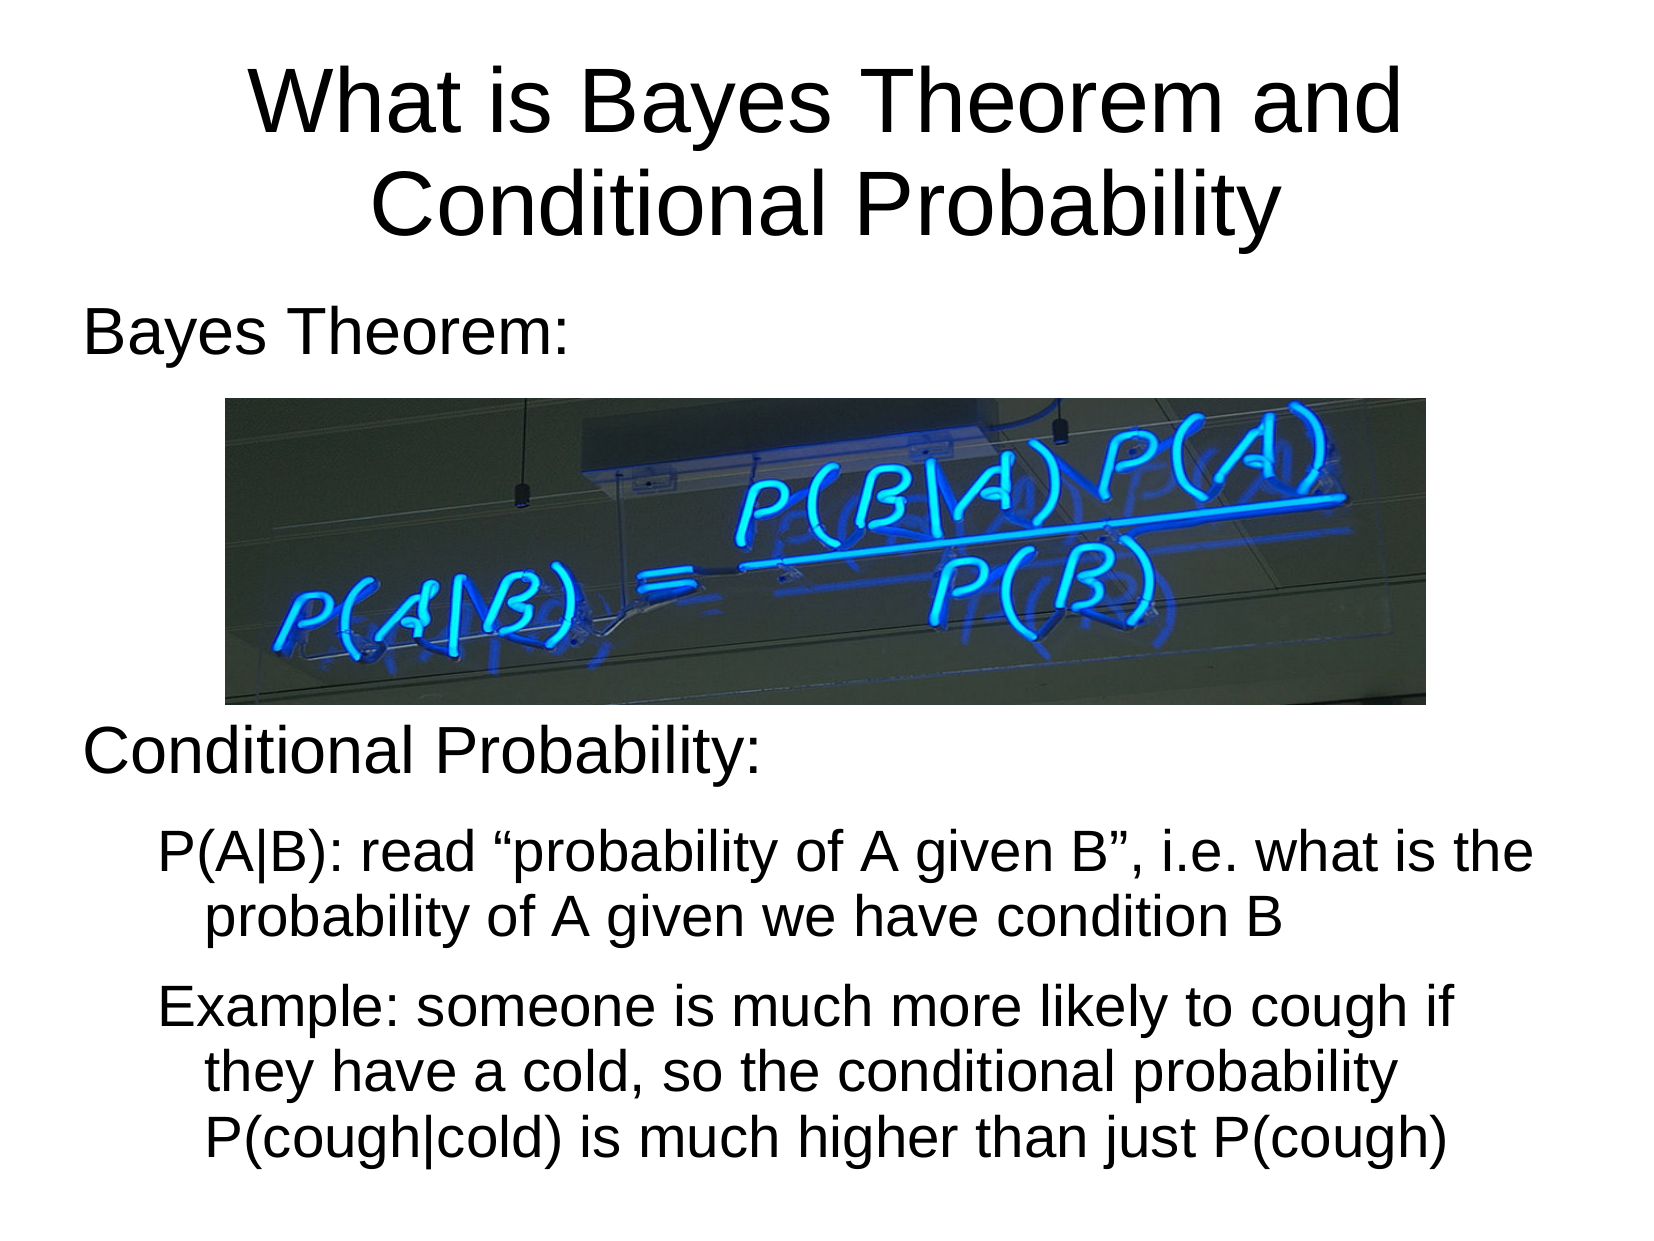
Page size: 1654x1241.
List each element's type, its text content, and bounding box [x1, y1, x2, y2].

title What is Bayes Theorem and Conditional Probability [82, 46, 1571, 260]
list Bayes Theorem: Conditional Probability: P(A|B): read “probability of A given B”, i.e. what is the probability of A given we have condition B Example: someone is much more likely to cough if they have a cold, so the conditional probability P(cough|cold) is much higher than just P(cough) [82, 290, 1571, 1216]
picture [225, 398, 1426, 706]
